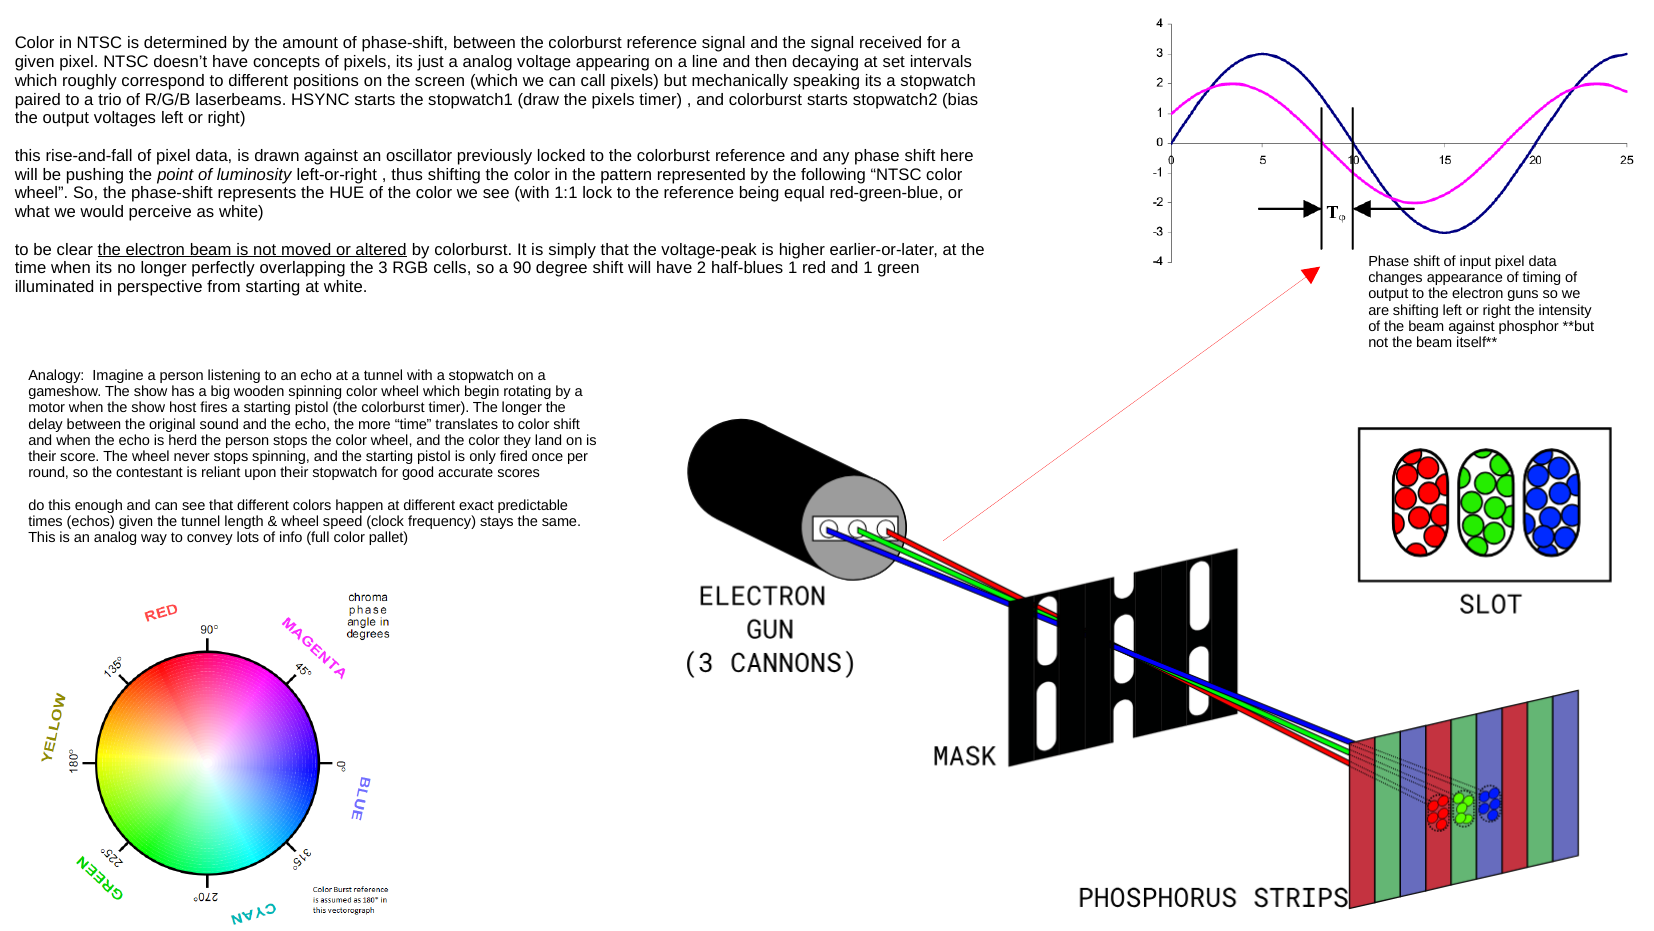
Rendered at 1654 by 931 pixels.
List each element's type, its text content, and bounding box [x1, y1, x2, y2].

picture [18, 587, 404, 925]
picture [1135, 0, 1649, 285]
text_box Analogy: Imagine a person listening to an echo at a tunnel with a stopwatch on a gameshow. The show has a big wooden spinning color wheel which begin rotating by a motor when the show host fires a starting pistol (the colorburst timer). The longer the delay between the original sound and the echo, the more “time” translates to color shift and when the echo is herd the person stops the color wheel, and the color they land on is their score. The wheel never stops spinning, and the starting pistol is only fired once per round, so the contestant is reliant upon their stopwatch for good accurate scores do this enough and can see that different colors happen at different exact predictable times (echos) given the tunnel length & wheel speed (clock frequency) stays the same. This is an analog way to convey lots of info (full color pallet) [13, 359, 615, 579]
picture [658, 413, 1646, 918]
text_box Phase shift of input pixel data changes appearance of timing of output to the electron guns so we are shifting left or right the intensity of the beam against phosphor **but not the beam itself** [1353, 245, 1612, 358]
text_box Color in NTSC is determined by the amount of phase-shift, between the colorburst reference signal and the signal received for a given pixel. NTSC doesn’t have concepts of pixels, its just a analog voltage appearing on a line and then decaying at set intervals which roughly correspond to different positions on the screen (which we can call pixels) but mechanically speaking its a stopwatch paired to a trio of R/G/B laserbeams. HSYNC starts the stopwatch1 (draw the pixels timer) , and colorburst starts stopwatch2 (bias the output voltages left or right) this rise-and-fall of pixel data, is drawn against an oscillator previously locked to the colorburst reference and any phase shift here will be pushing the point of luminosity left-or-right , thus shifting the color in the pattern represented by the following “NTSC color wheel”. So, the phase-shift represents the HUE of the color we see (with 1:1 lock to the reference being equal red-green-blue, or what we would perceive as white) to be clear the electron beam is not moved or altered by colorburst. It is simply that the voltage-peak is higher earlier-or-later, at the time when its no longer perfectly overlapping the 3 RGB cells, so a 90 degree shift will have 2 half-blues 1 red and 1 green illuminated in perspective from starting at white. [0, 25, 1003, 349]
picture [1297, 278, 1310, 285]
